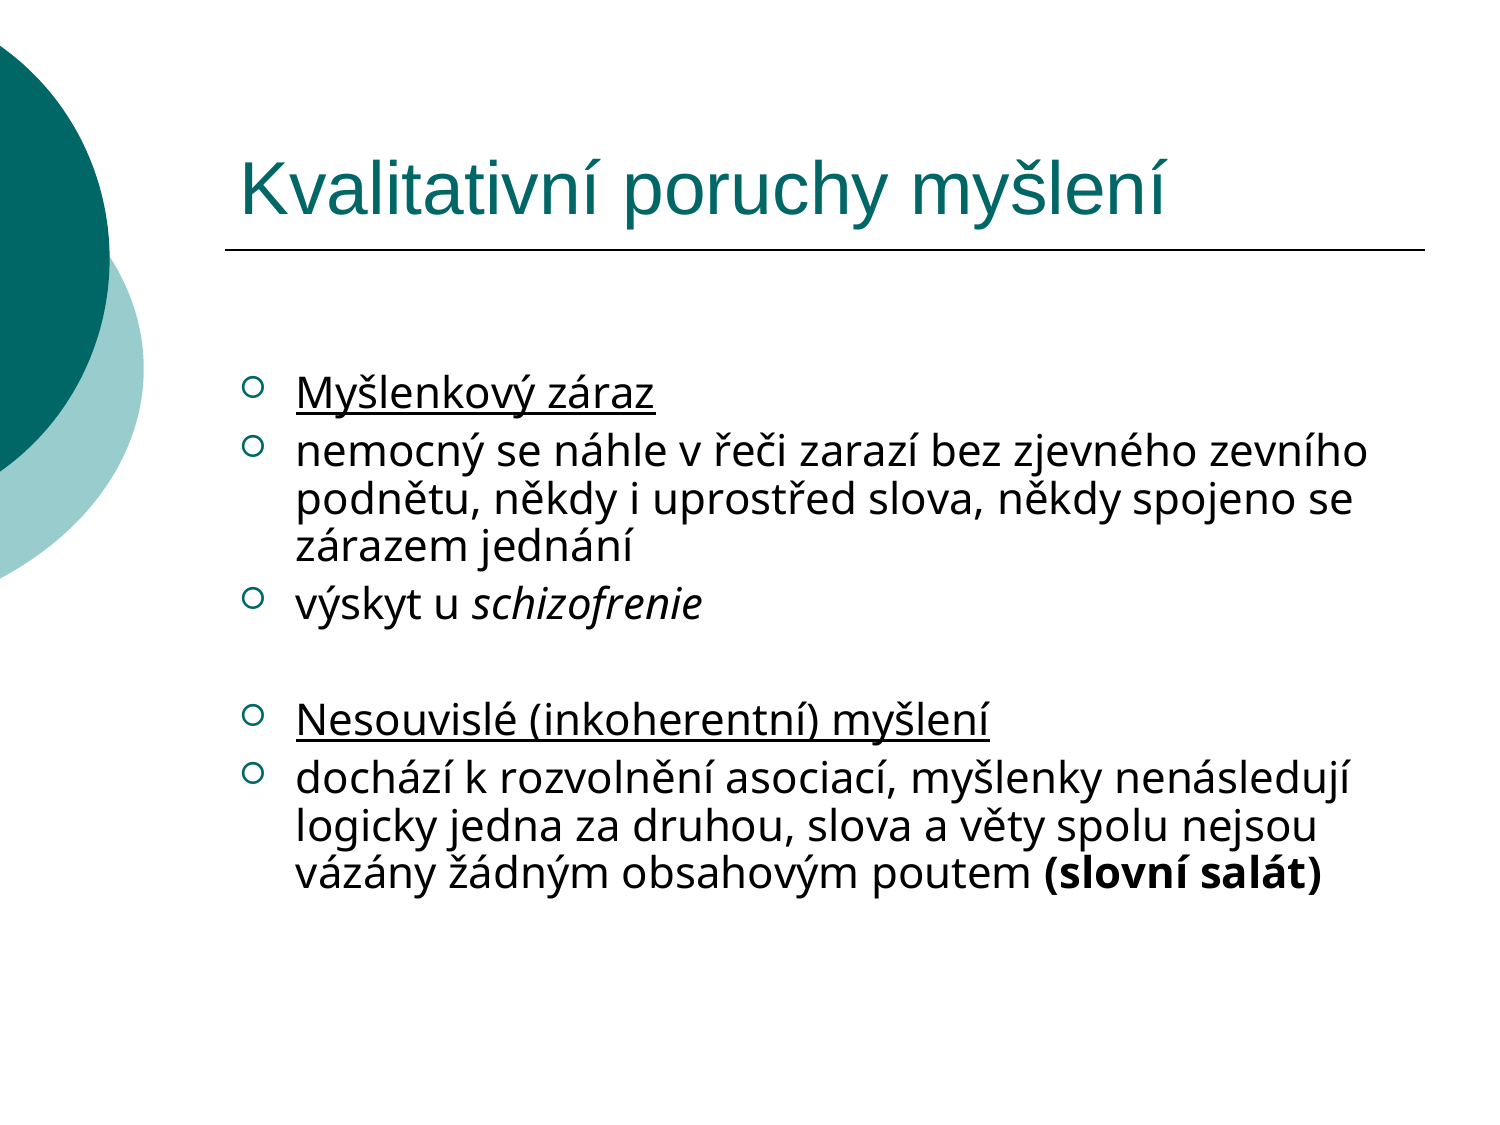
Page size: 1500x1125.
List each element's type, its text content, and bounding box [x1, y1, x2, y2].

title Kvalitativní poruchy myšlení [224, 49, 1425, 237]
list Myšlenkový záraz nemocný se náhle v řeči zarazí bez zjevného zevního podnětu, někdy i uprostřed slova, někdy spojeno se zárazem jednání výskyt u schizofrenie Nesouvislé (inkoherentní) myšlení dochází k rozvolnění asociací, myšlenky nenásledují logicky jedna za druhou, slova a věty spolu nejsou vázány žádným obsahovým poutem (slovní salát) [224, 299, 1425, 975]
